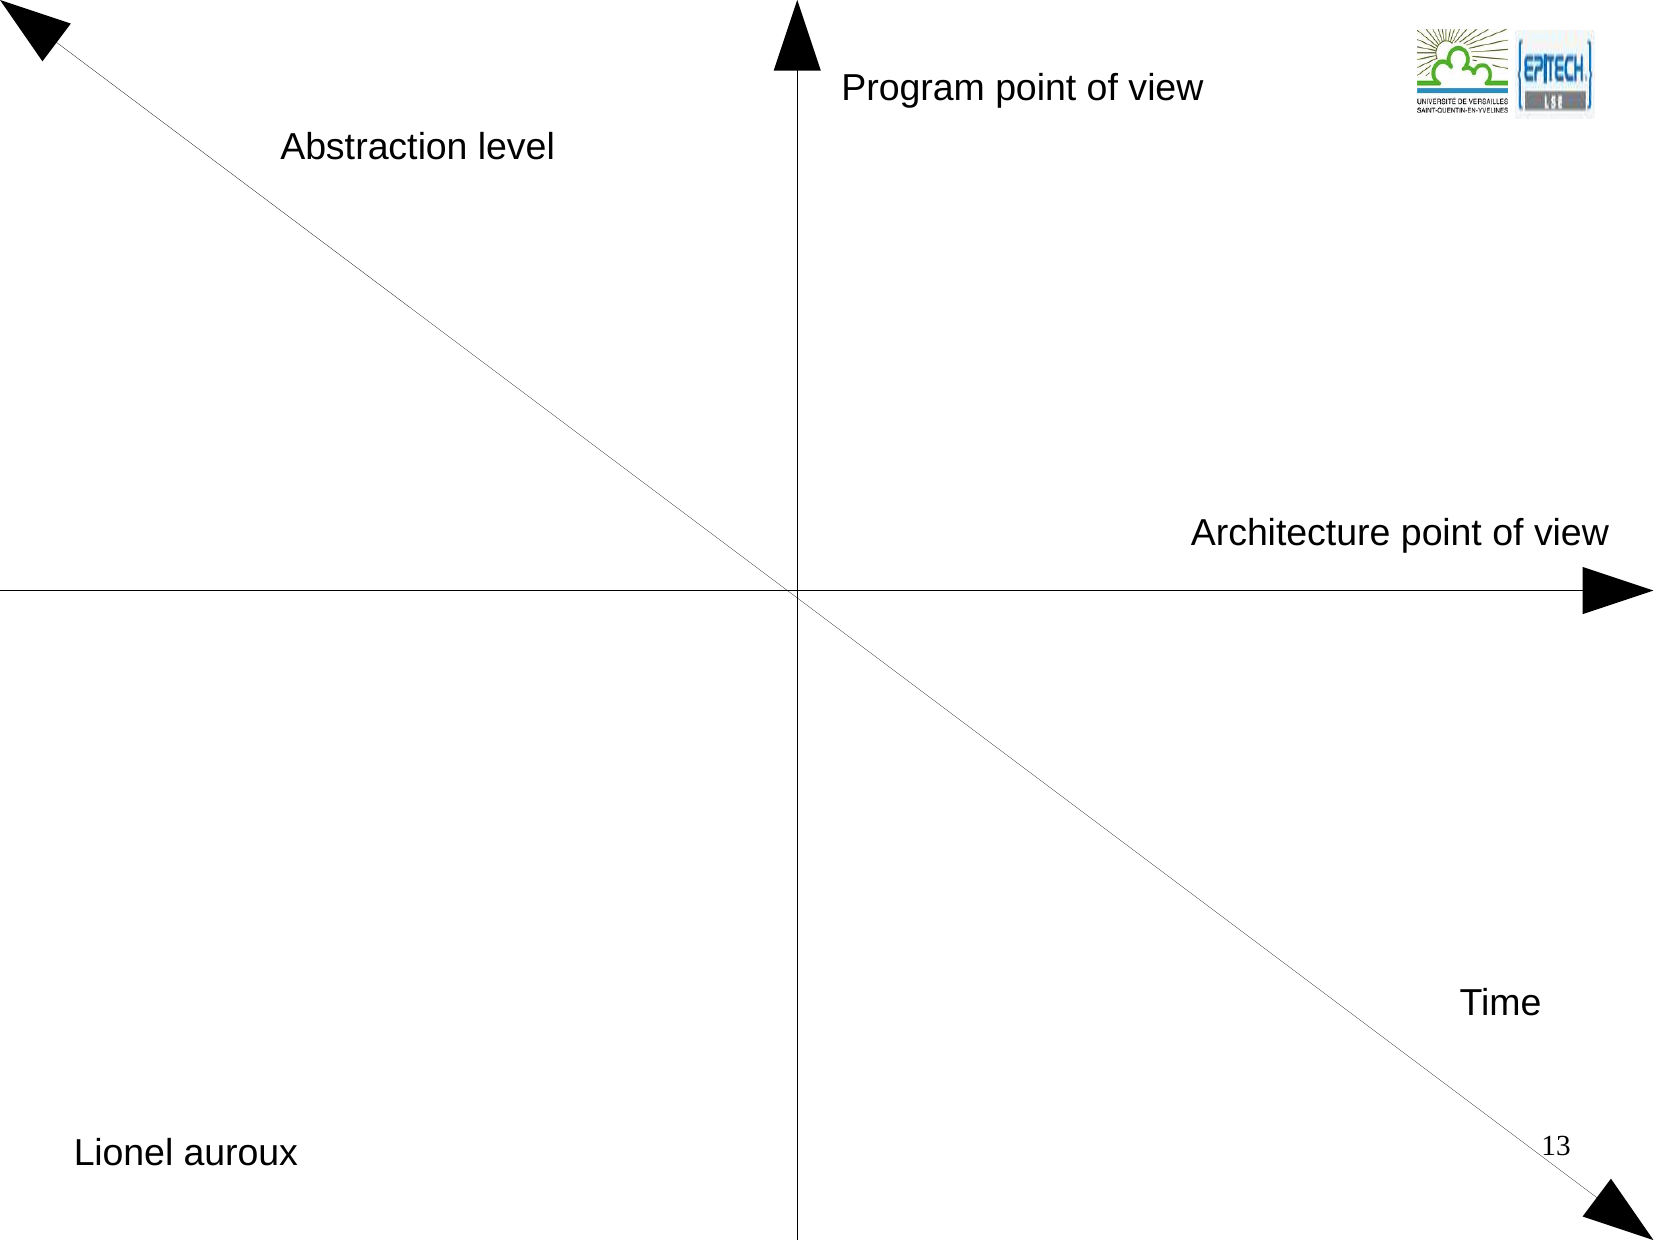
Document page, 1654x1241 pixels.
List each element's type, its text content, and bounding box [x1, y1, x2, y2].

picture [1417, 29, 1508, 113]
text_box Program point of view [826, 59, 1219, 116]
text_box Architecture point of view [1176, 504, 1625, 562]
text_box Lionel auroux [59, 1124, 313, 1182]
text_box Abstraction level [265, 118, 570, 175]
picture [1515, 30, 1595, 119]
text_box Time [1444, 974, 1557, 1032]
